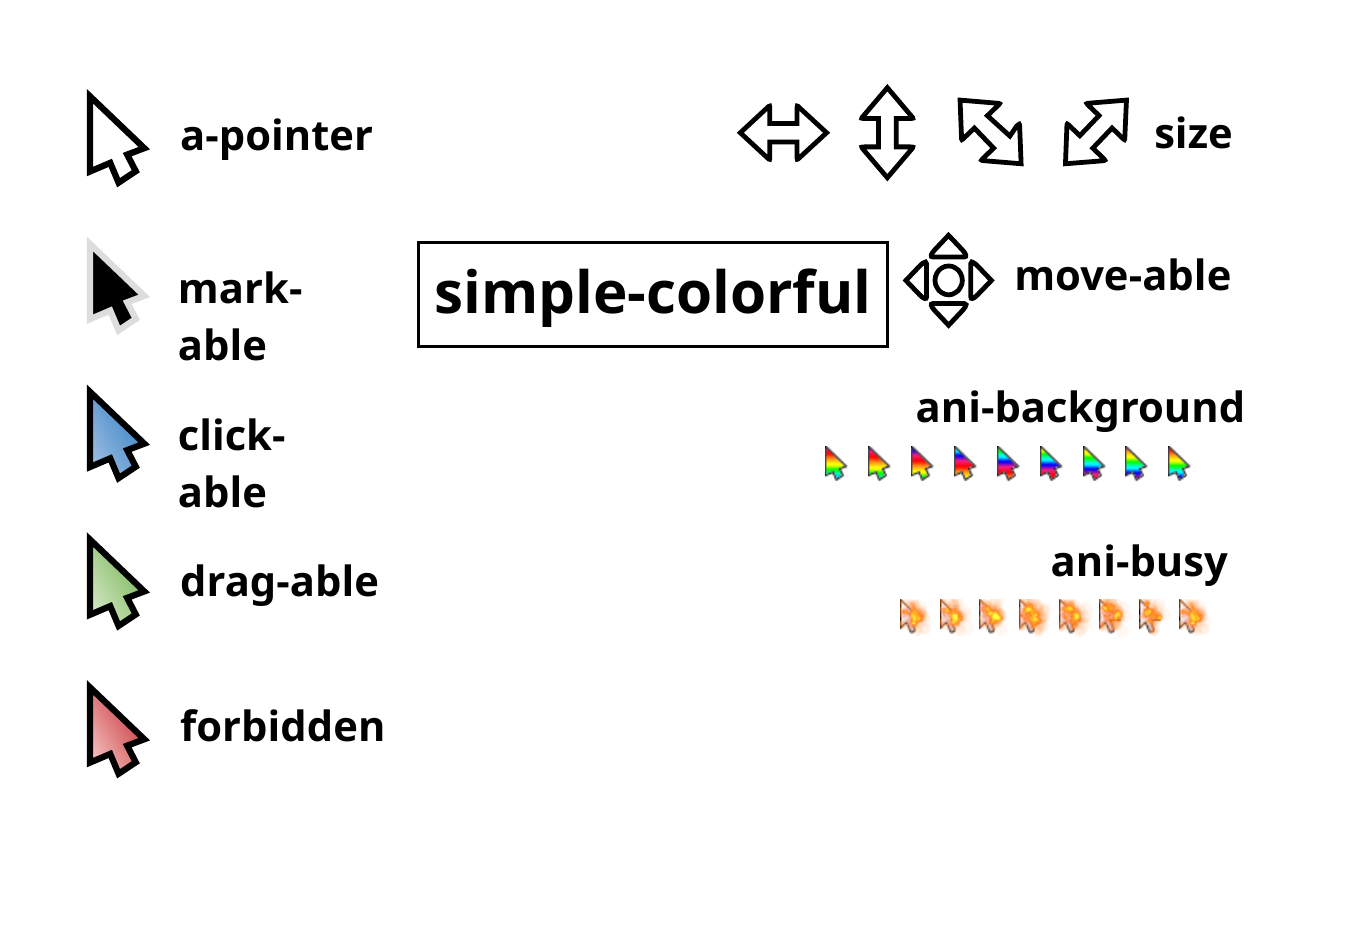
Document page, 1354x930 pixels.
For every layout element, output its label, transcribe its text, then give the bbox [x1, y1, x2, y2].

text_box [89, 96, 145, 183]
text_box forbidden [165, 688, 399, 828]
text_box simple-colorful [418, 242, 866, 347]
text_box [89, 539, 145, 626]
text_box ani-background [900, 370, 1245, 448]
text_box [89, 391, 145, 479]
text_box a-pointer [165, 97, 390, 237]
text_box [960, 100, 1022, 164]
text_box [89, 687, 145, 774]
text_box [970, 262, 992, 299]
picture [900, 599, 1230, 650]
text_box [935, 265, 963, 295]
text_box size [1139, 95, 1245, 173]
text_box [1065, 100, 1127, 164]
text_box [89, 243, 145, 331]
text_box click-able [163, 398, 382, 537]
text_box move-able [999, 237, 1245, 315]
text_box [905, 262, 927, 299]
text_box ani-busy [1035, 524, 1245, 601]
text_box [931, 235, 966, 257]
text_box mark-able [163, 251, 404, 390]
picture [825, 446, 1219, 497]
text_box drag-able [165, 544, 399, 683]
text_box [740, 106, 827, 160]
text_box [861, 87, 913, 178]
text_box [931, 303, 967, 326]
